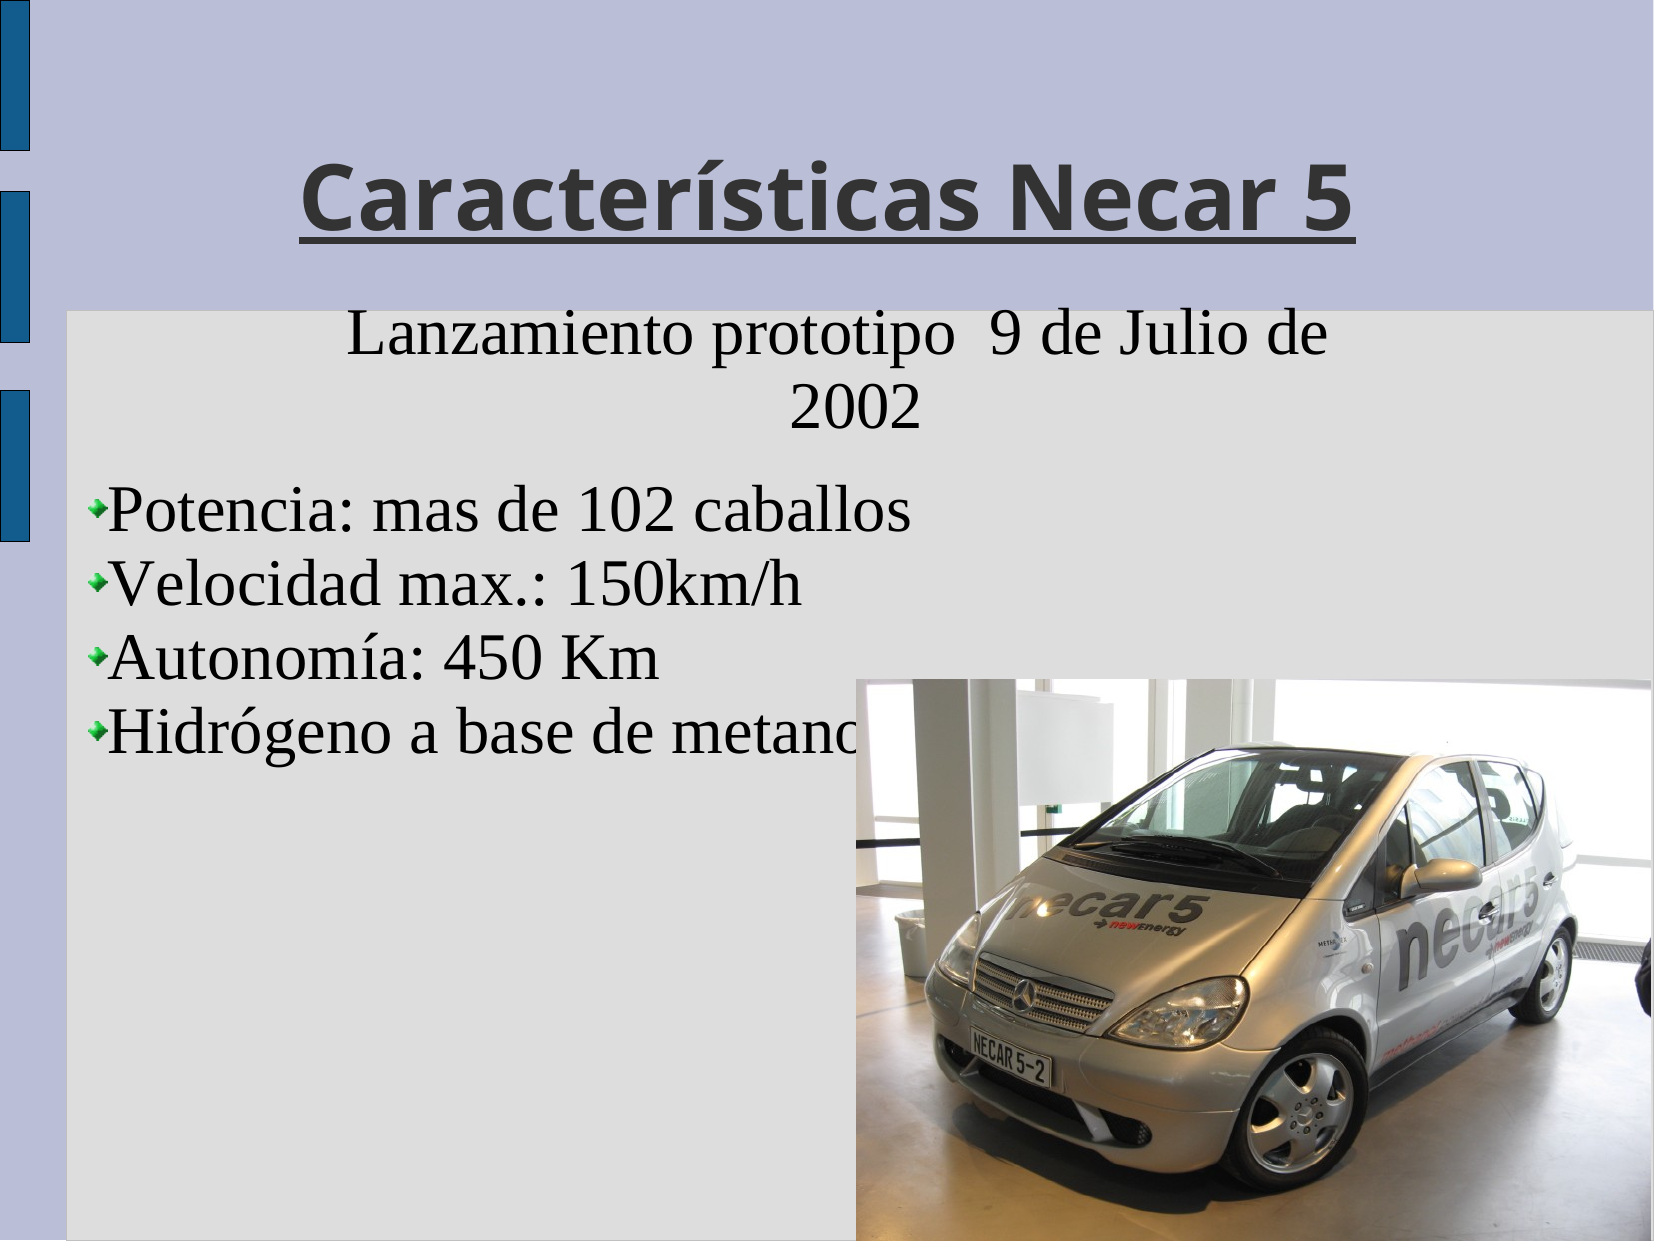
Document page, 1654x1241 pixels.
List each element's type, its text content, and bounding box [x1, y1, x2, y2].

subtitle Potencia: mas de 102 caballos Velocidad max.: 150km/h Autonomía: 450 Km Hidrógeno a base de metanol [88, 380, 1063, 785]
picture [856, 679, 1651, 1241]
title Características Necar 5 [121, 98, 1534, 291]
text_box Lanzamiento prototipo 9 de Julio de 2002 [295, 288, 1383, 451]
